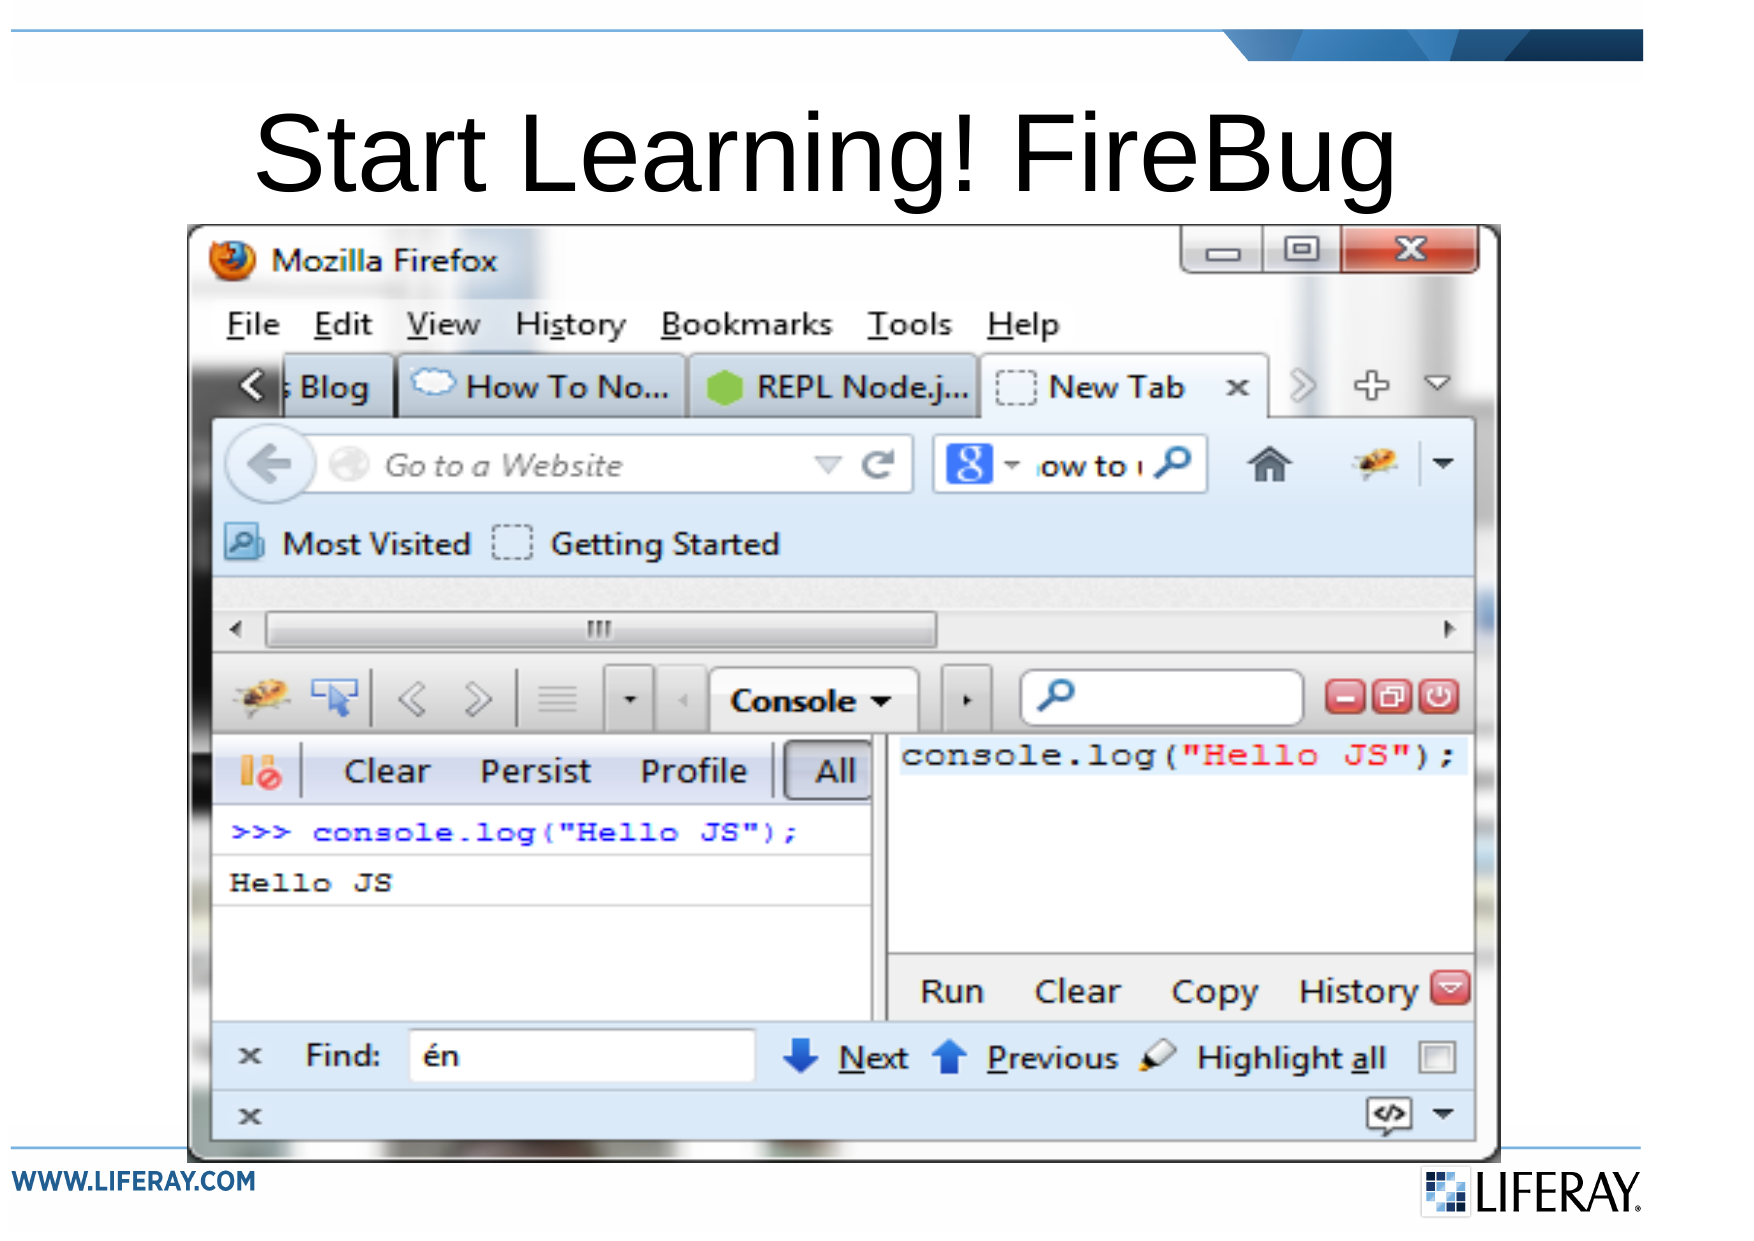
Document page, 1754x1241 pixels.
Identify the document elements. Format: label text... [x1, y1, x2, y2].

title Start Learning! FireBug [82, 49, 1571, 257]
picture [11, 0, 1644, 84]
picture [9, 224, 1642, 1234]
